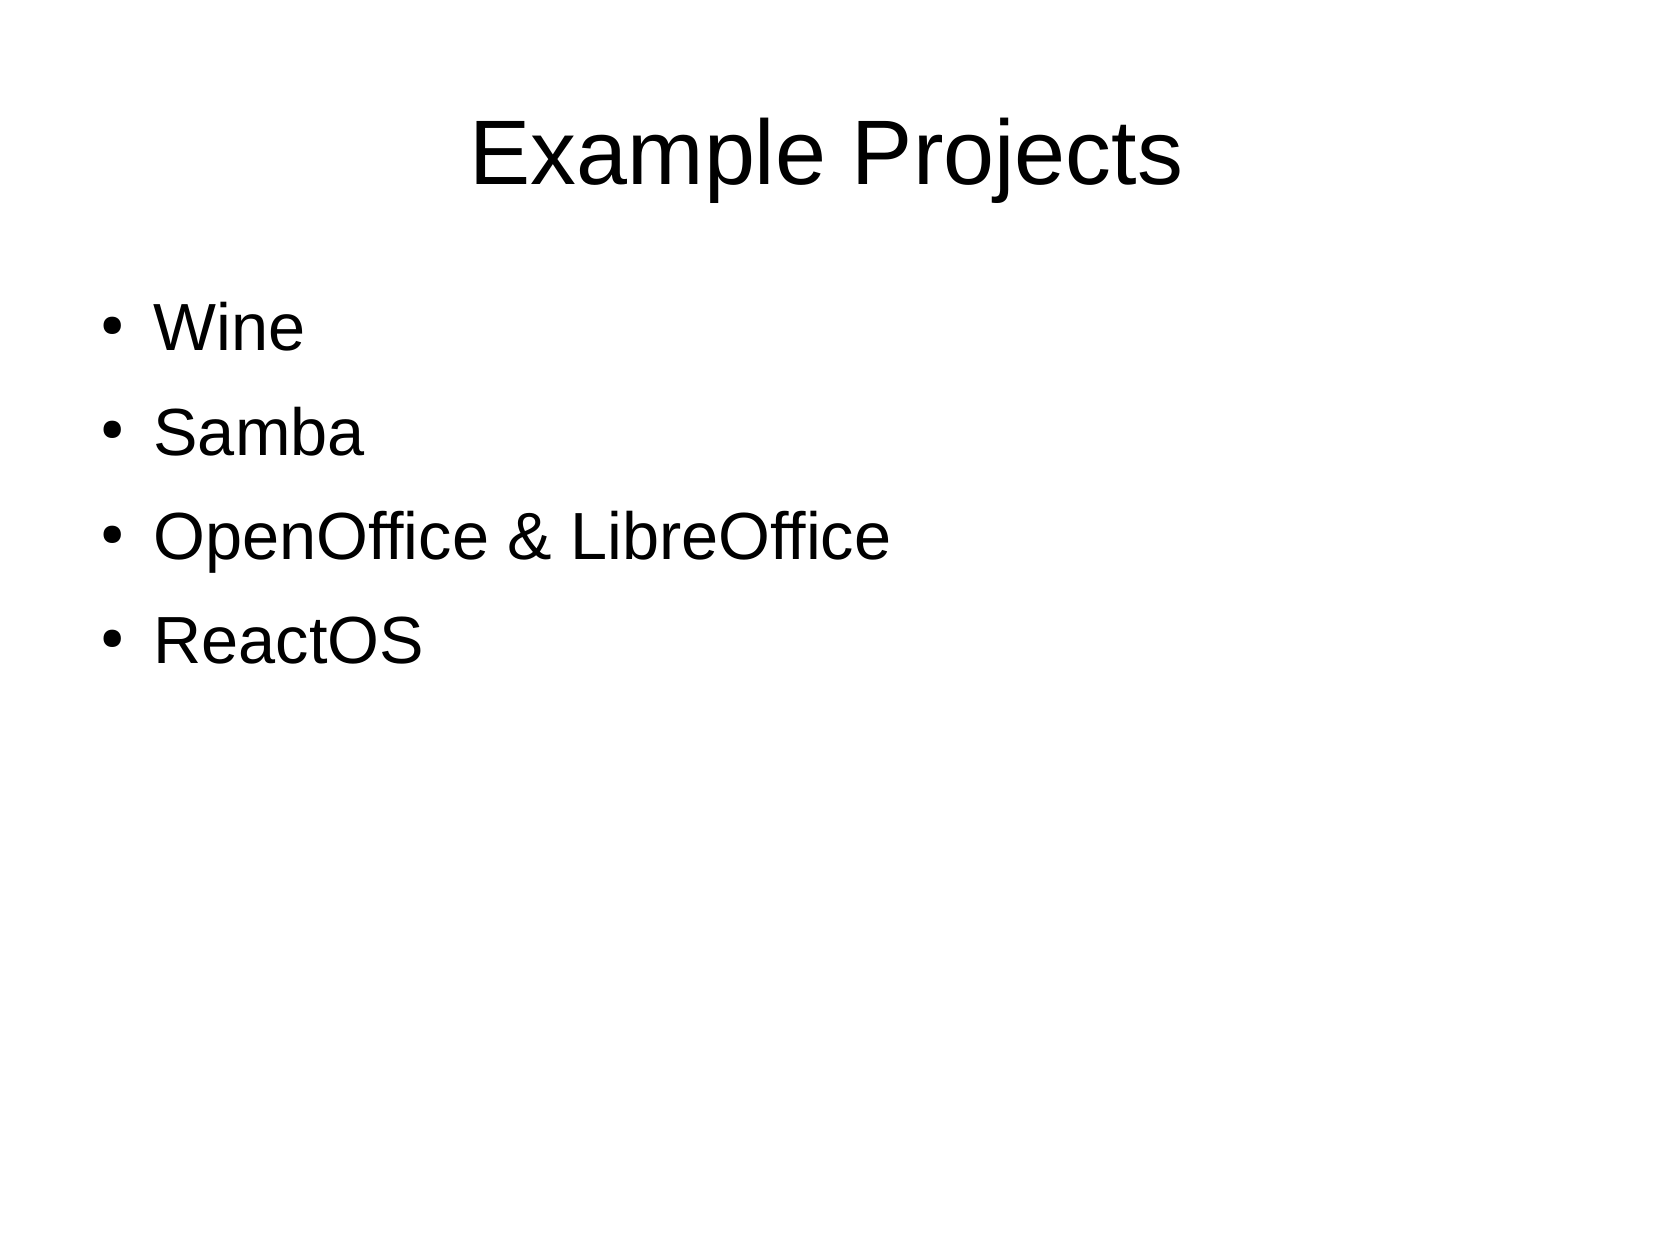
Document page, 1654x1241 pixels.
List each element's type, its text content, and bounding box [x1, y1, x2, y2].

list Wine Samba OpenOffice & LibreOffice ReactOS [82, 290, 1571, 1010]
title Example Projects [82, 49, 1571, 257]
